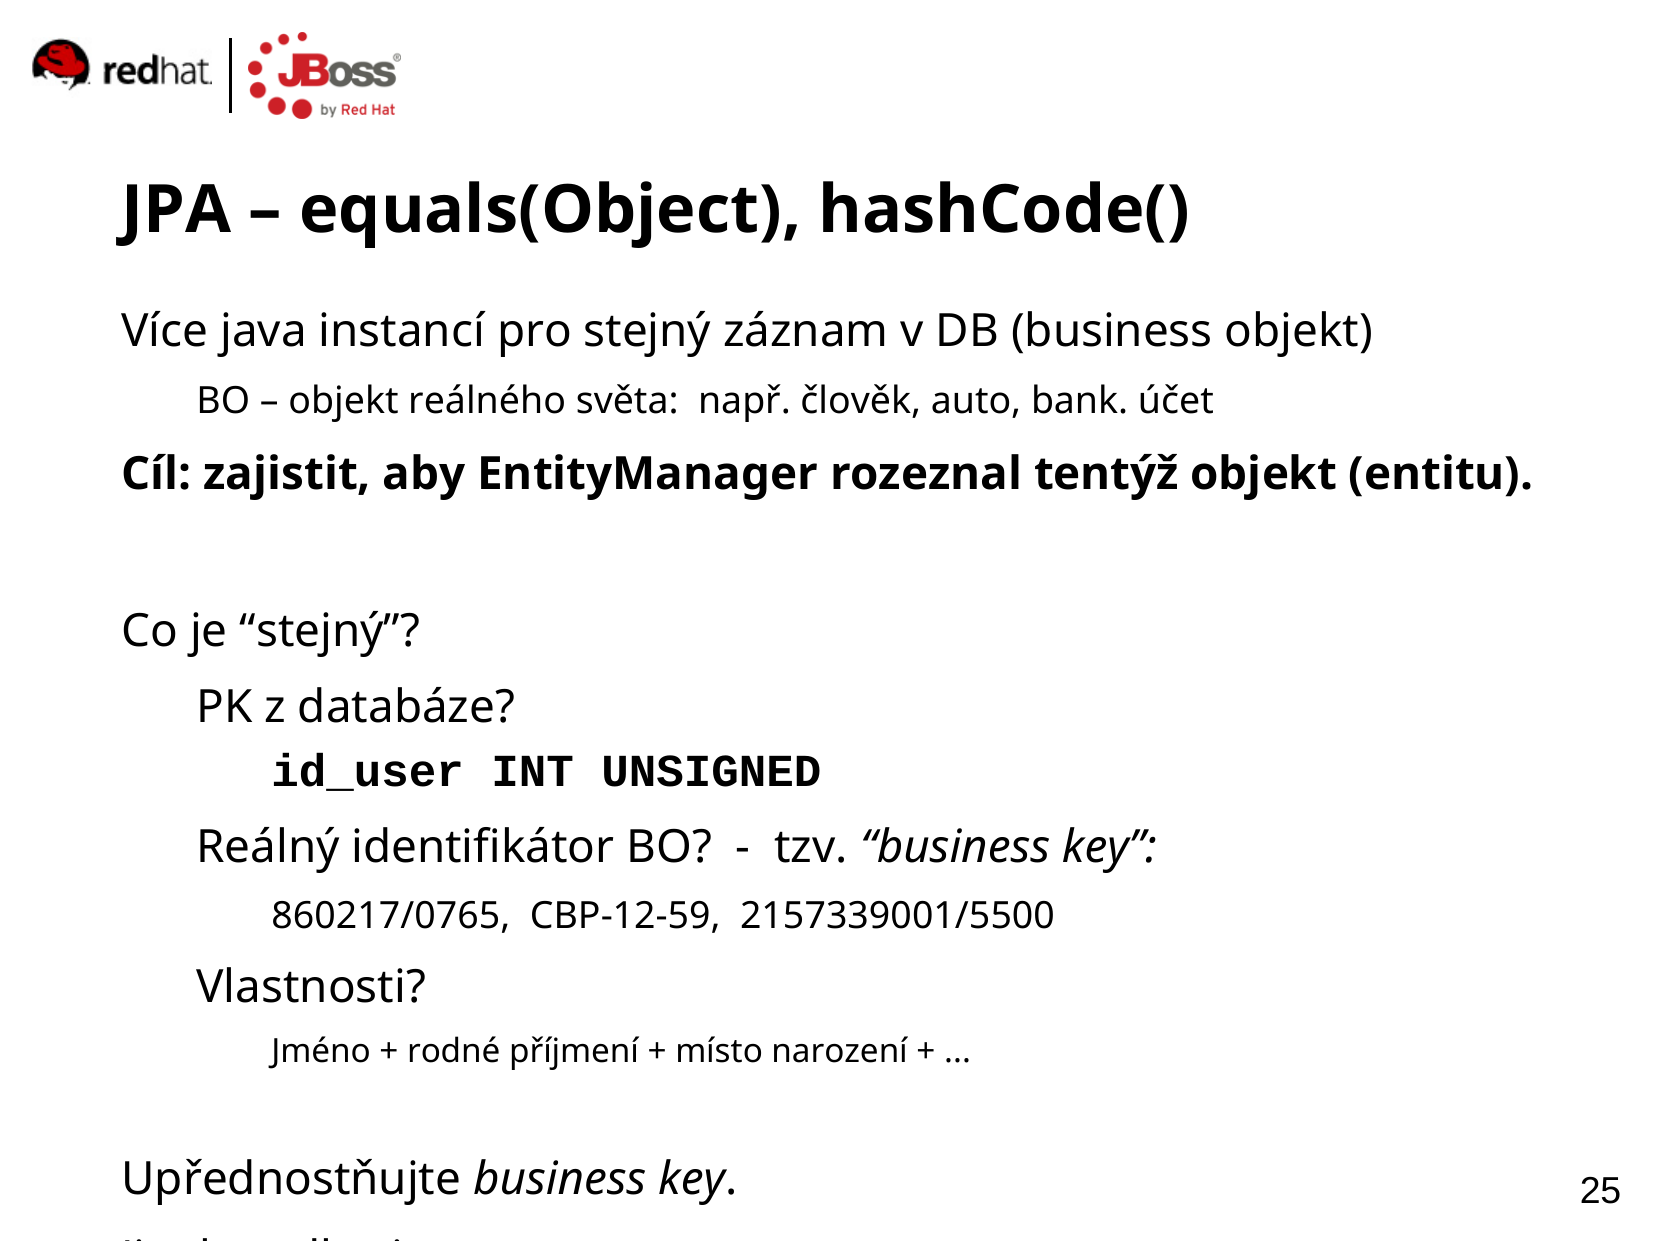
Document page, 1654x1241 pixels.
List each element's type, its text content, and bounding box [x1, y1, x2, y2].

list Více java instancí pro stejný záznam v DB (business objekt) BO – objekt reálného světa: např. člověk, auto, bank. účet Cíl: zajistit, aby EntityManager rozeznal tentýž objekt (entitu). Co je “stejný”? PK z databáze? id_user INT UNSIGNED Reálný identifikátor BO? - tzv. “business key”: 860217/0765, CBP-12-59, 2157339001/5500 Vlastnosti? Jméno + rodné příjmení + místo narození + ... Upřednostňujte business key. Jinak podle situace. Viz http://docs.jboss.org/hibernate/core/3.5/reference/en/html/persistent-classes.html#persistent-classes-equalshashcode . [121, 297, 1538, 1239]
picture [248, 32, 401, 102]
title JPA – equals(Object), hashCode() [121, 102, 1534, 297]
picture [31, 37, 212, 98]
